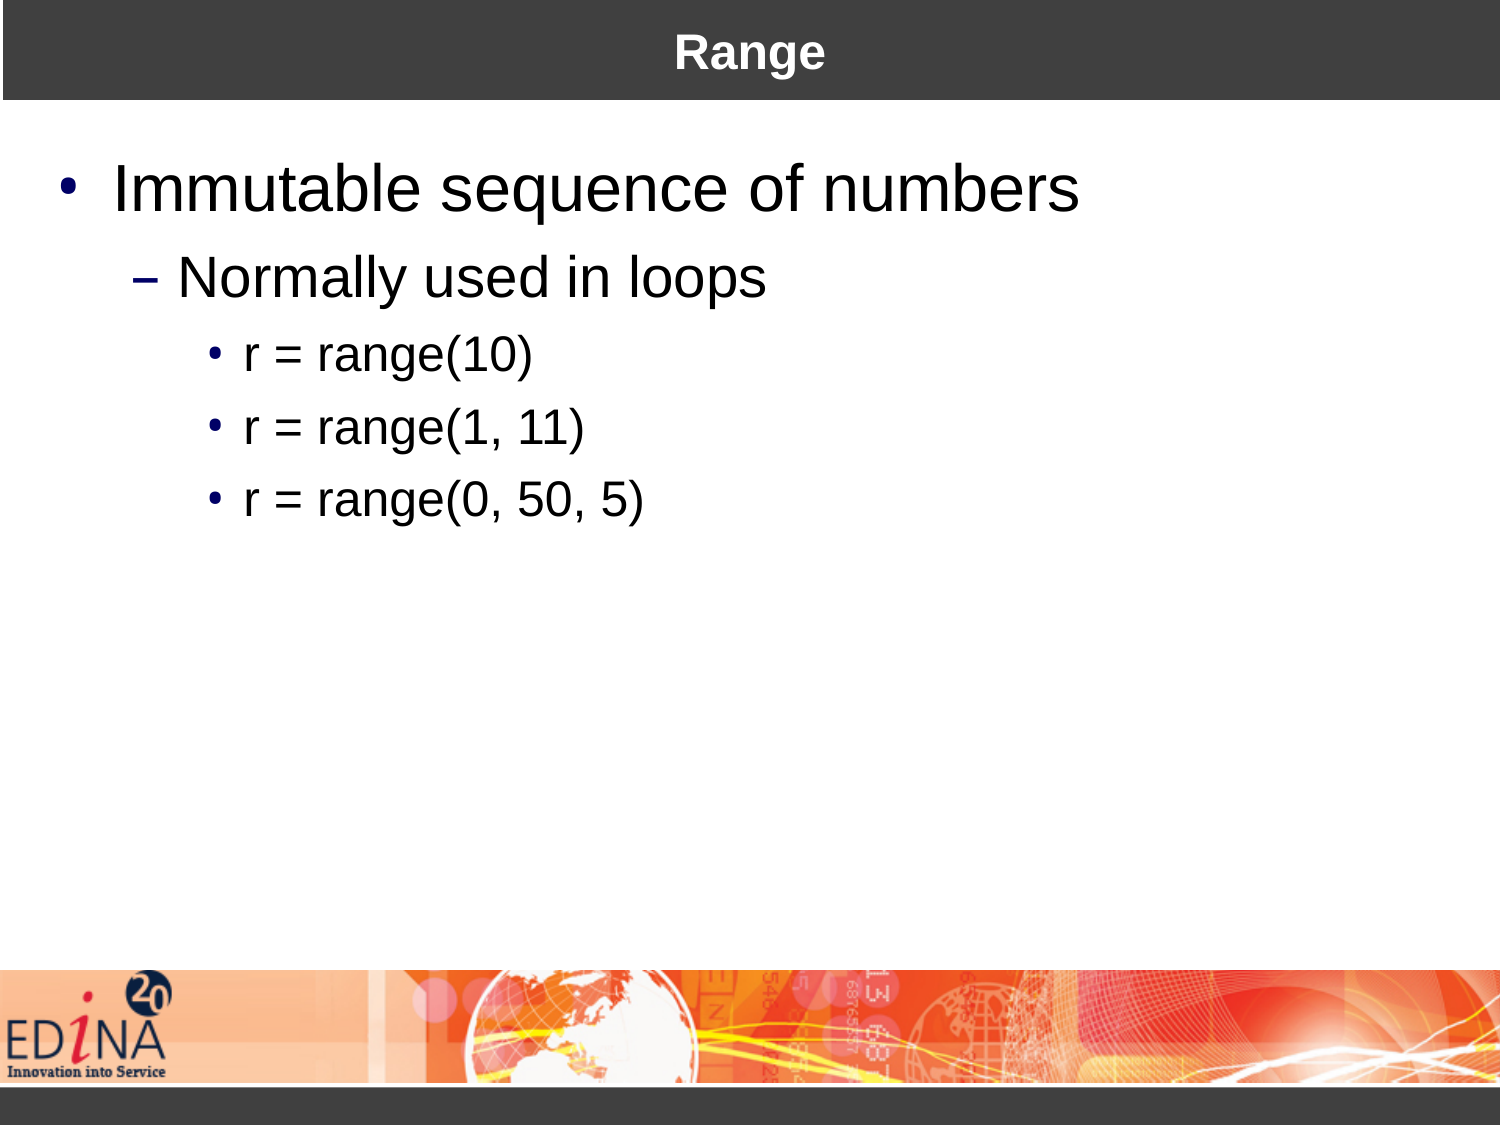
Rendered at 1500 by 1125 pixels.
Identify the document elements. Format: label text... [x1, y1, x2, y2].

list Immutable sequence of numbers Normally used in loops r = range(10) r = range(1, 11) r = range(0, 50, 5) [41, 137, 1424, 1024]
title Range [0, 0, 1500, 100]
picture [0, 970, 1500, 1083]
